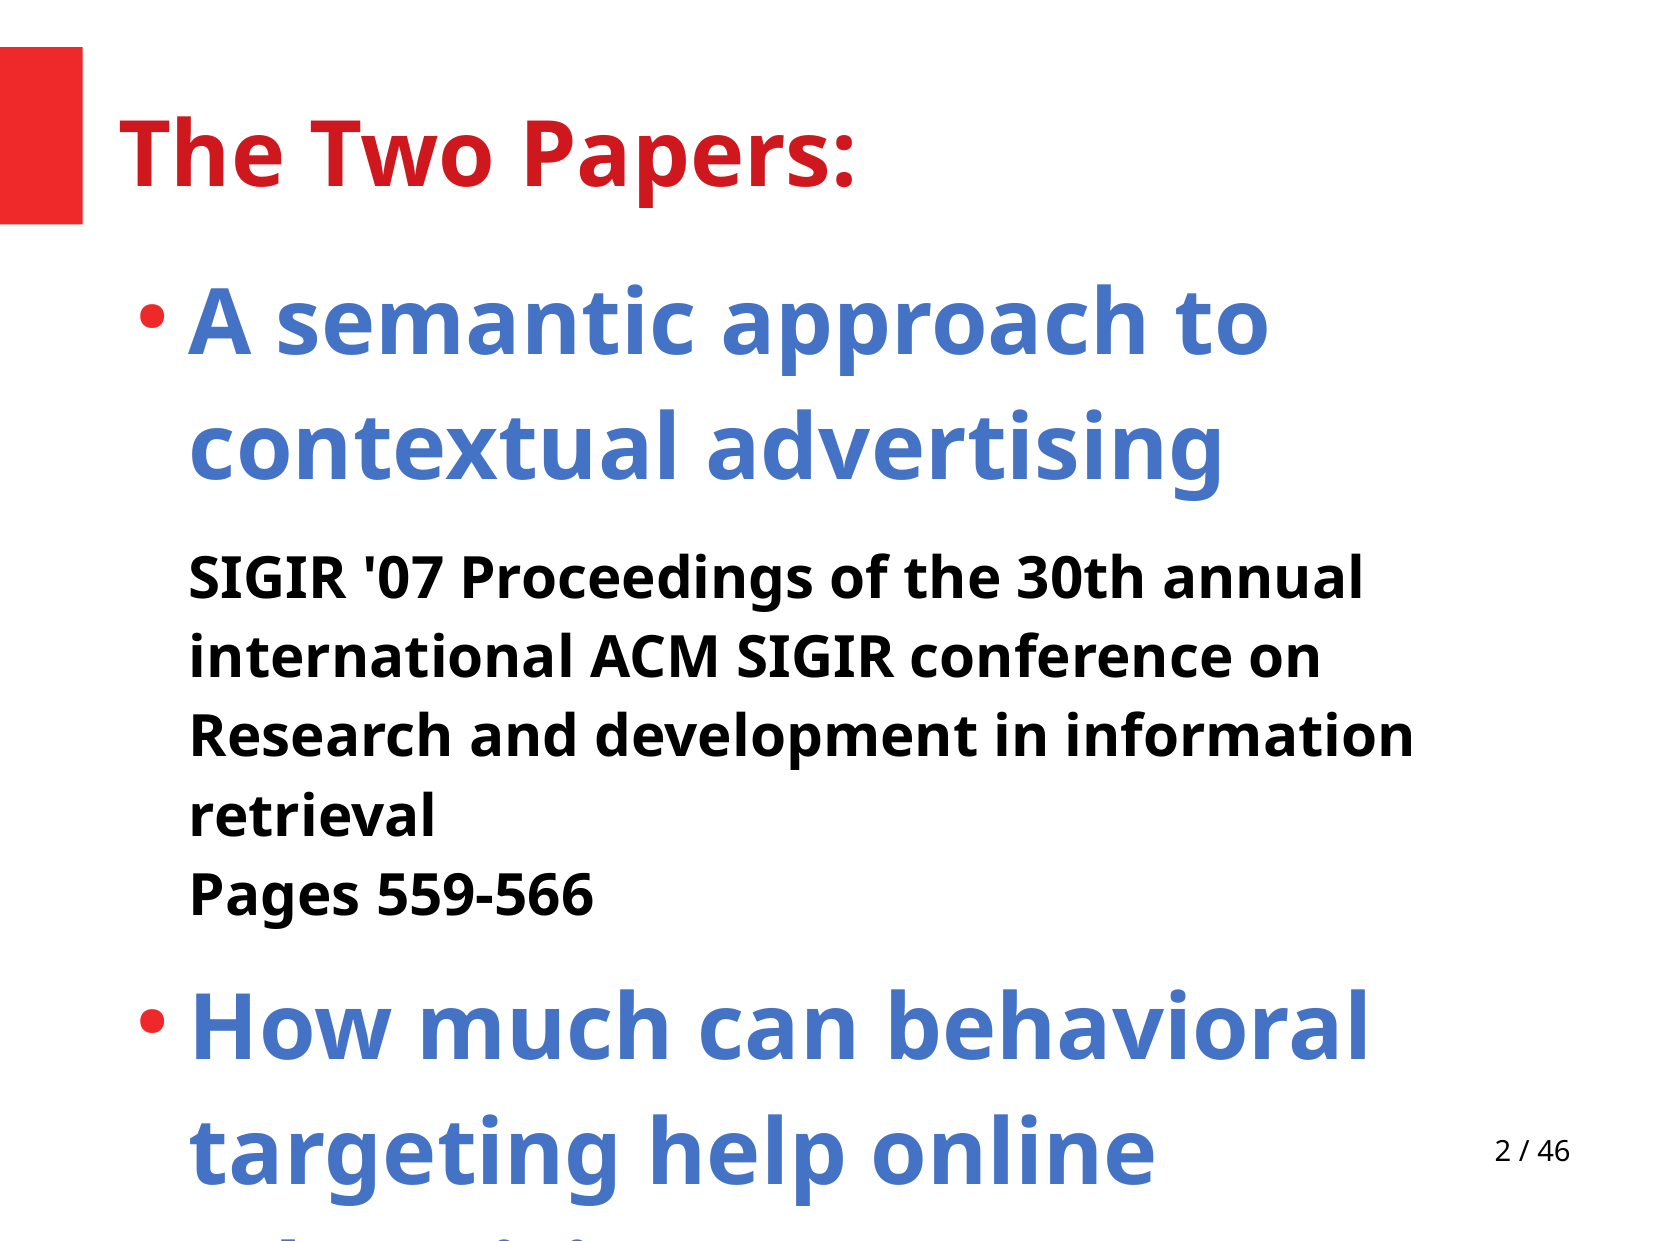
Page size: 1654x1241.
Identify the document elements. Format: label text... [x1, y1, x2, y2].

title The Two Papers: [118, 49, 1571, 257]
list A semantic approach to contextual advertising SIGIR '07 Proceedings of the 30th annual international ACM SIGIR conference on Research and development in information retrieval Pages 559-566 How much can behavioral targeting help online advertising? WWW '09 Proceedings of the 18th international conference on World wide web Pages 261-270 [118, 256, 1536, 1186]
